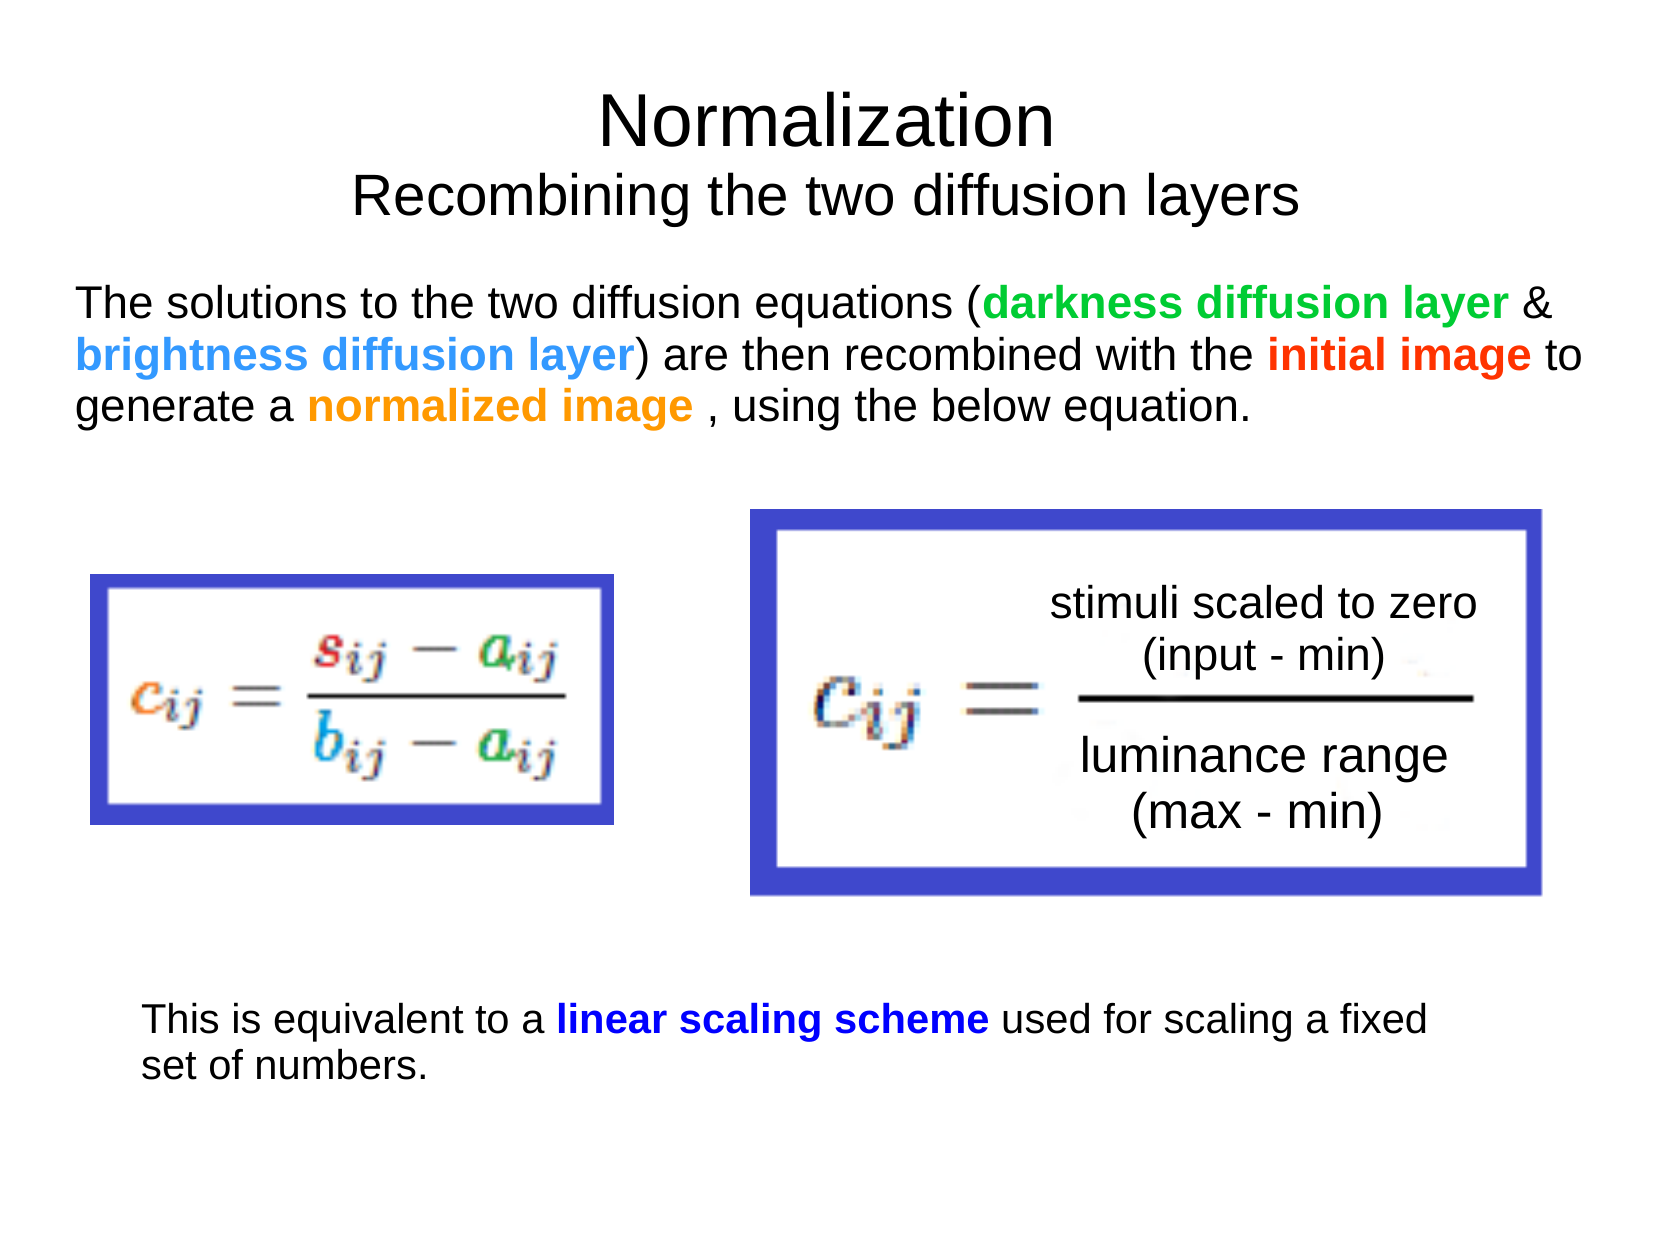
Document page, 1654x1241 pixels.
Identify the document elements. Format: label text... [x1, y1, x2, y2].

picture [750, 509, 1546, 901]
text_box luminance range (max - min) [1065, 720, 1561, 946]
text_box stimuli scaled to zero (input - min) [1035, 570, 1501, 733]
text_box The solutions to the two diffusion equations (darkness diffusion layer & brightness diffusion layer) are then recombined with the initial image to generate a normalized image , using the below equation. [60, 270, 1606, 439]
picture [90, 574, 614, 826]
title Normalization Recombining the two diffusion layers [82, 49, 1571, 257]
text_box This is equivalent to a linear scaling scheme used for scaling a fixed set of numbers. [90, 988, 1456, 1241]
